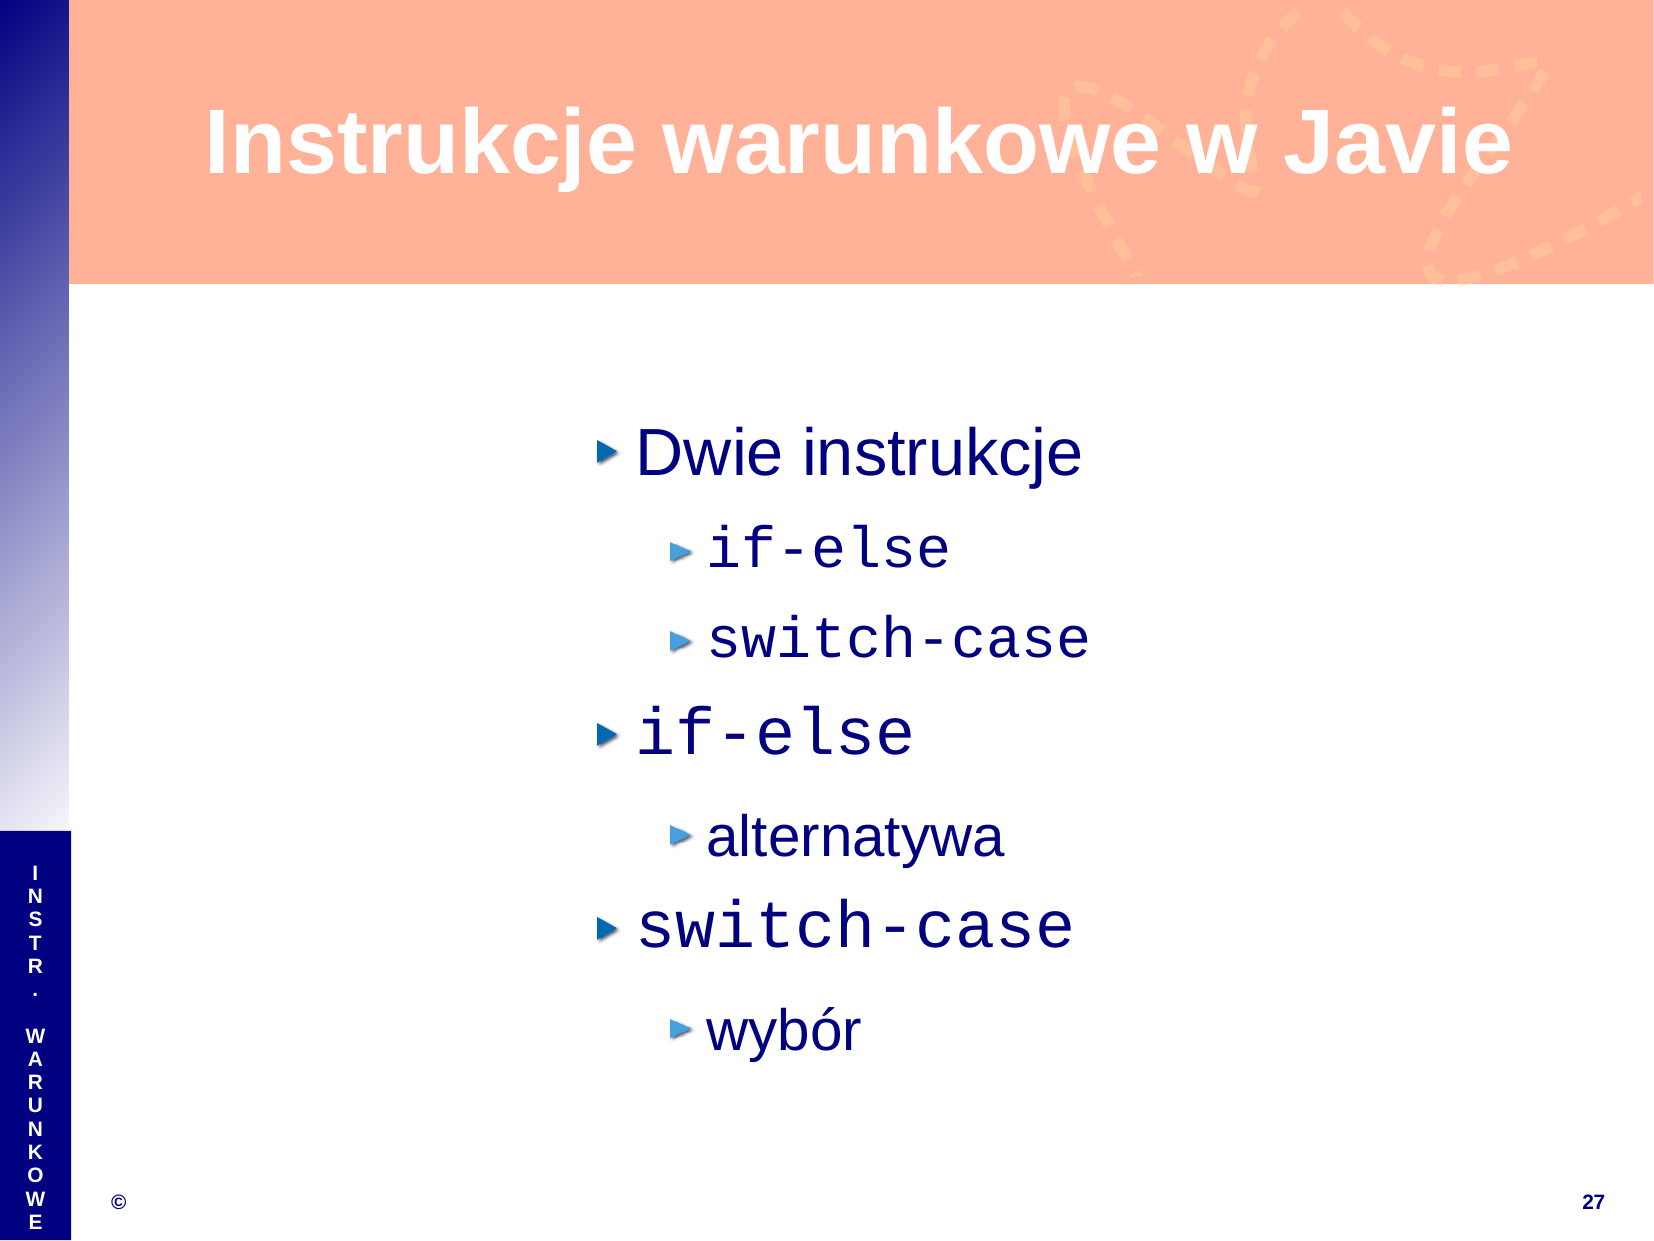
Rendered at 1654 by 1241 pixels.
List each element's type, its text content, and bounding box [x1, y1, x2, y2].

title Instrukcje warunkowe w Javie [103, 37, 1617, 246]
list Dwie instrukcje if-else switch-case if-else alternatywa switch-case wybór [564, 415, 1137, 1106]
text_box I N S T R . W A R U N K O W E [0, 830, 71, 1241]
